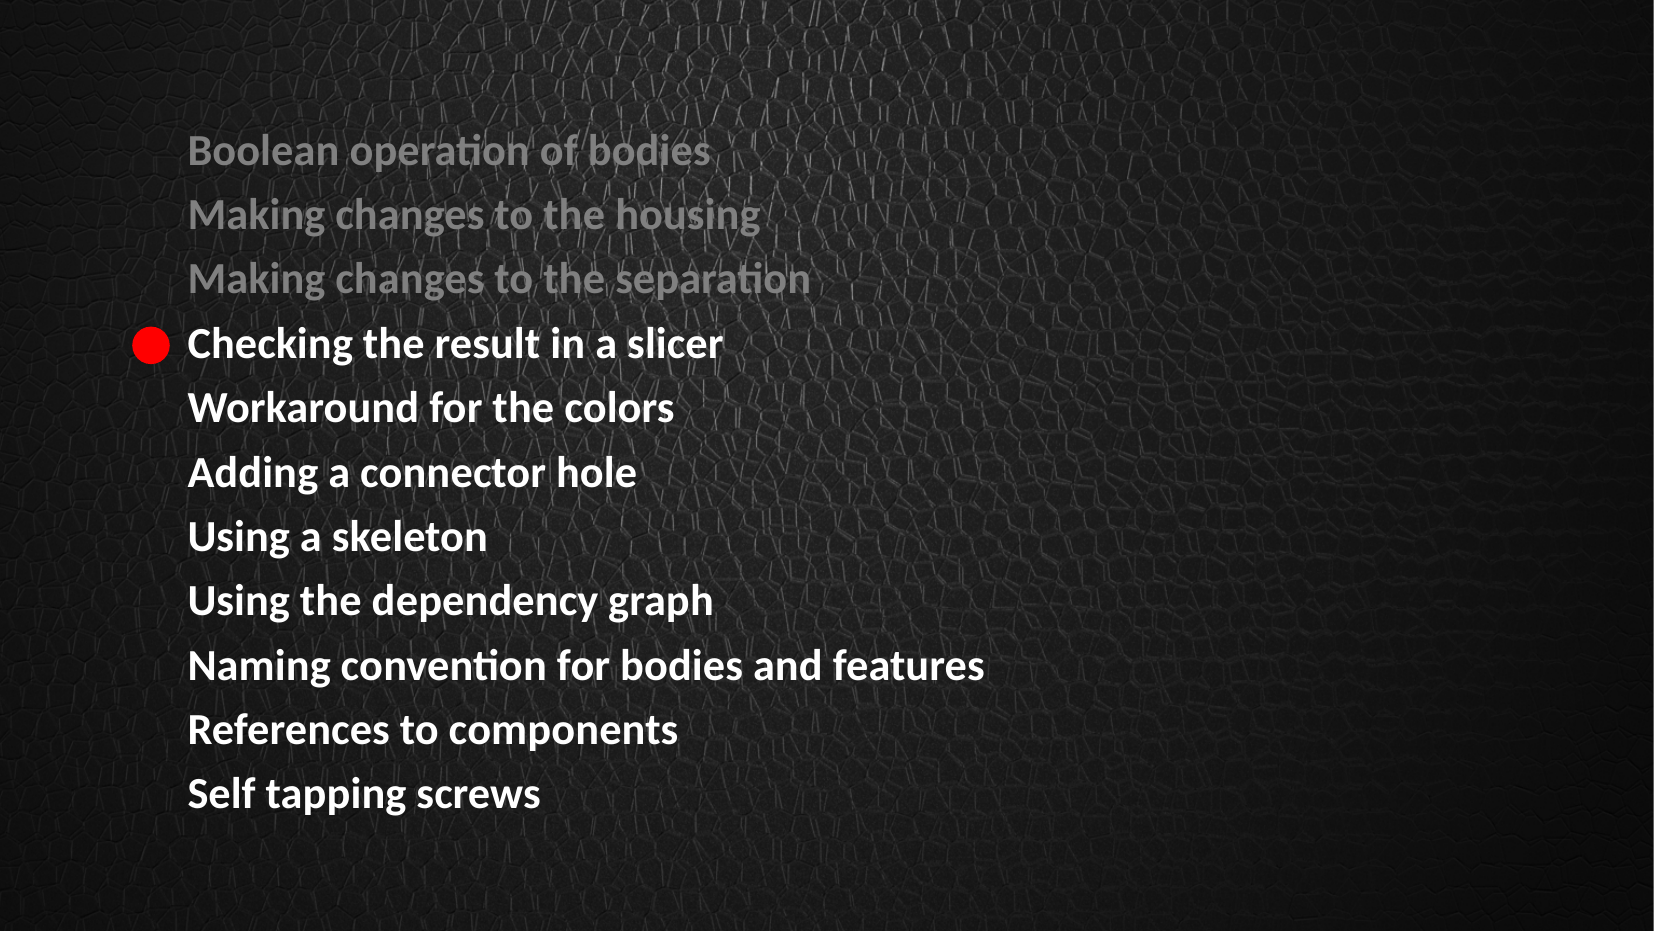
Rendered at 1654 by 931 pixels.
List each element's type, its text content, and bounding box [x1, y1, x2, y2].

picture [0, 0, 1654, 931]
text_box [132, 326, 170, 365]
list Boolean operation of bodies Making changes to the housing Making changes to the separation Checking the result in a slicer Workaround for the colors Adding a connector hole Using a skeleton Using the dependency graph Naming convention for bodies and features References to components Self tapping screws [187, 131, 1576, 826]
